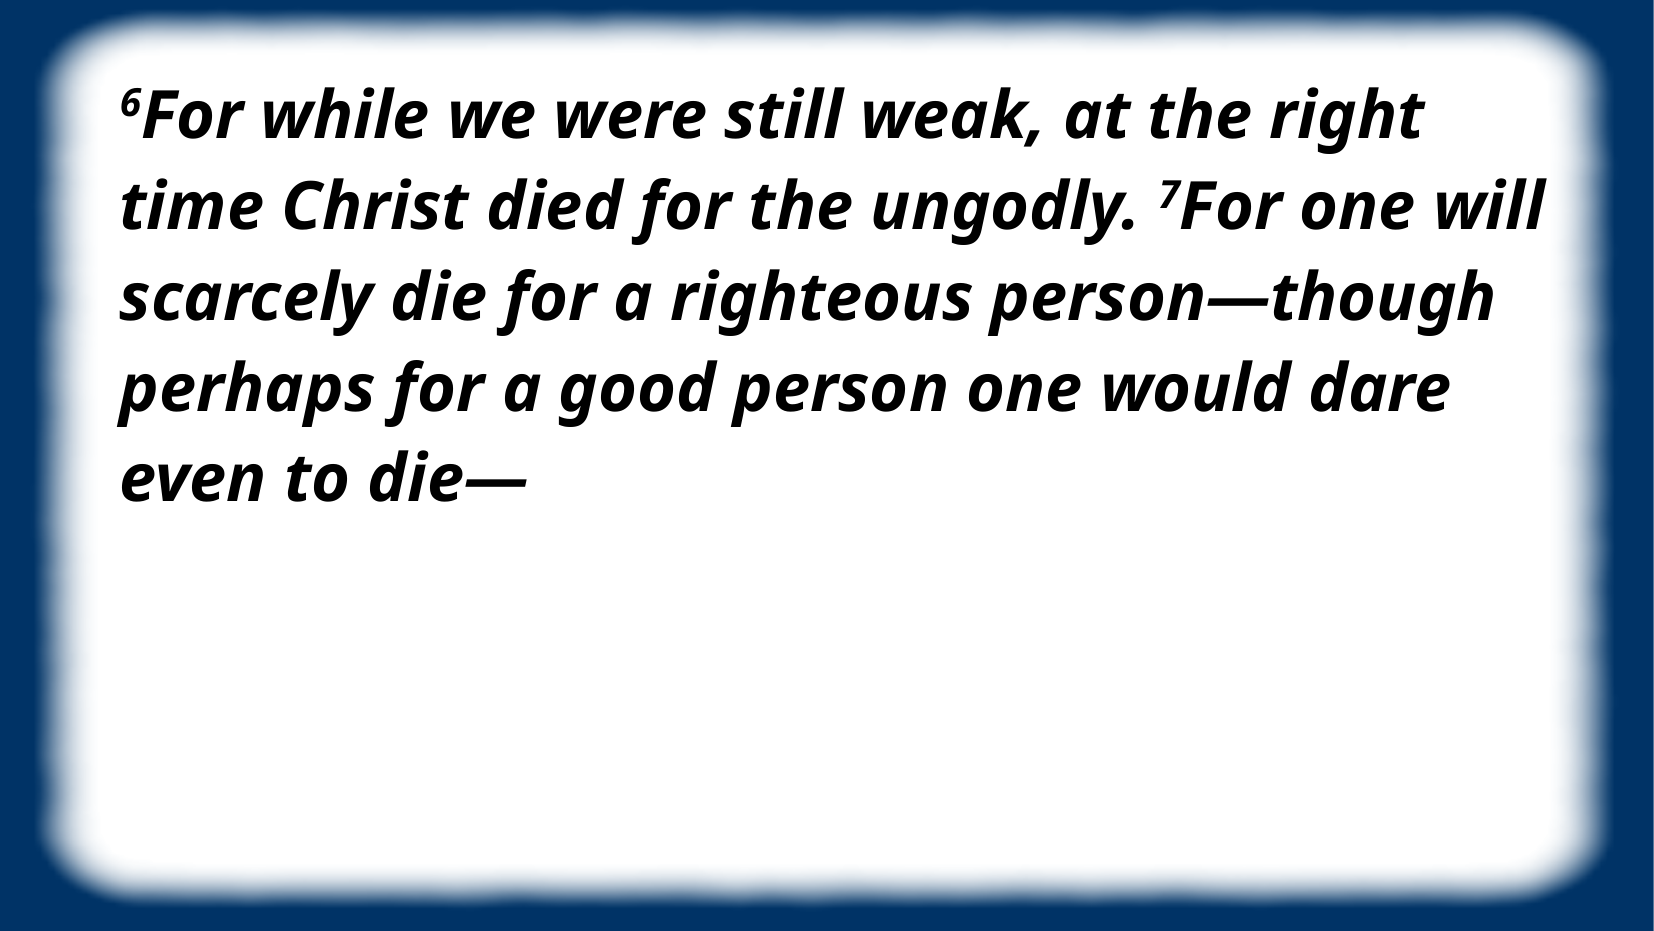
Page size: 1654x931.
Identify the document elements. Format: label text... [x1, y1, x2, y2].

picture [0, 0, 1654, 931]
text_box 6For while we were still weak, at the right time Christ died for the ungodly. 7For one will scarcely die for a righteous person—though perhaps for a good person one would dare even to die— [105, 60, 1561, 519]
